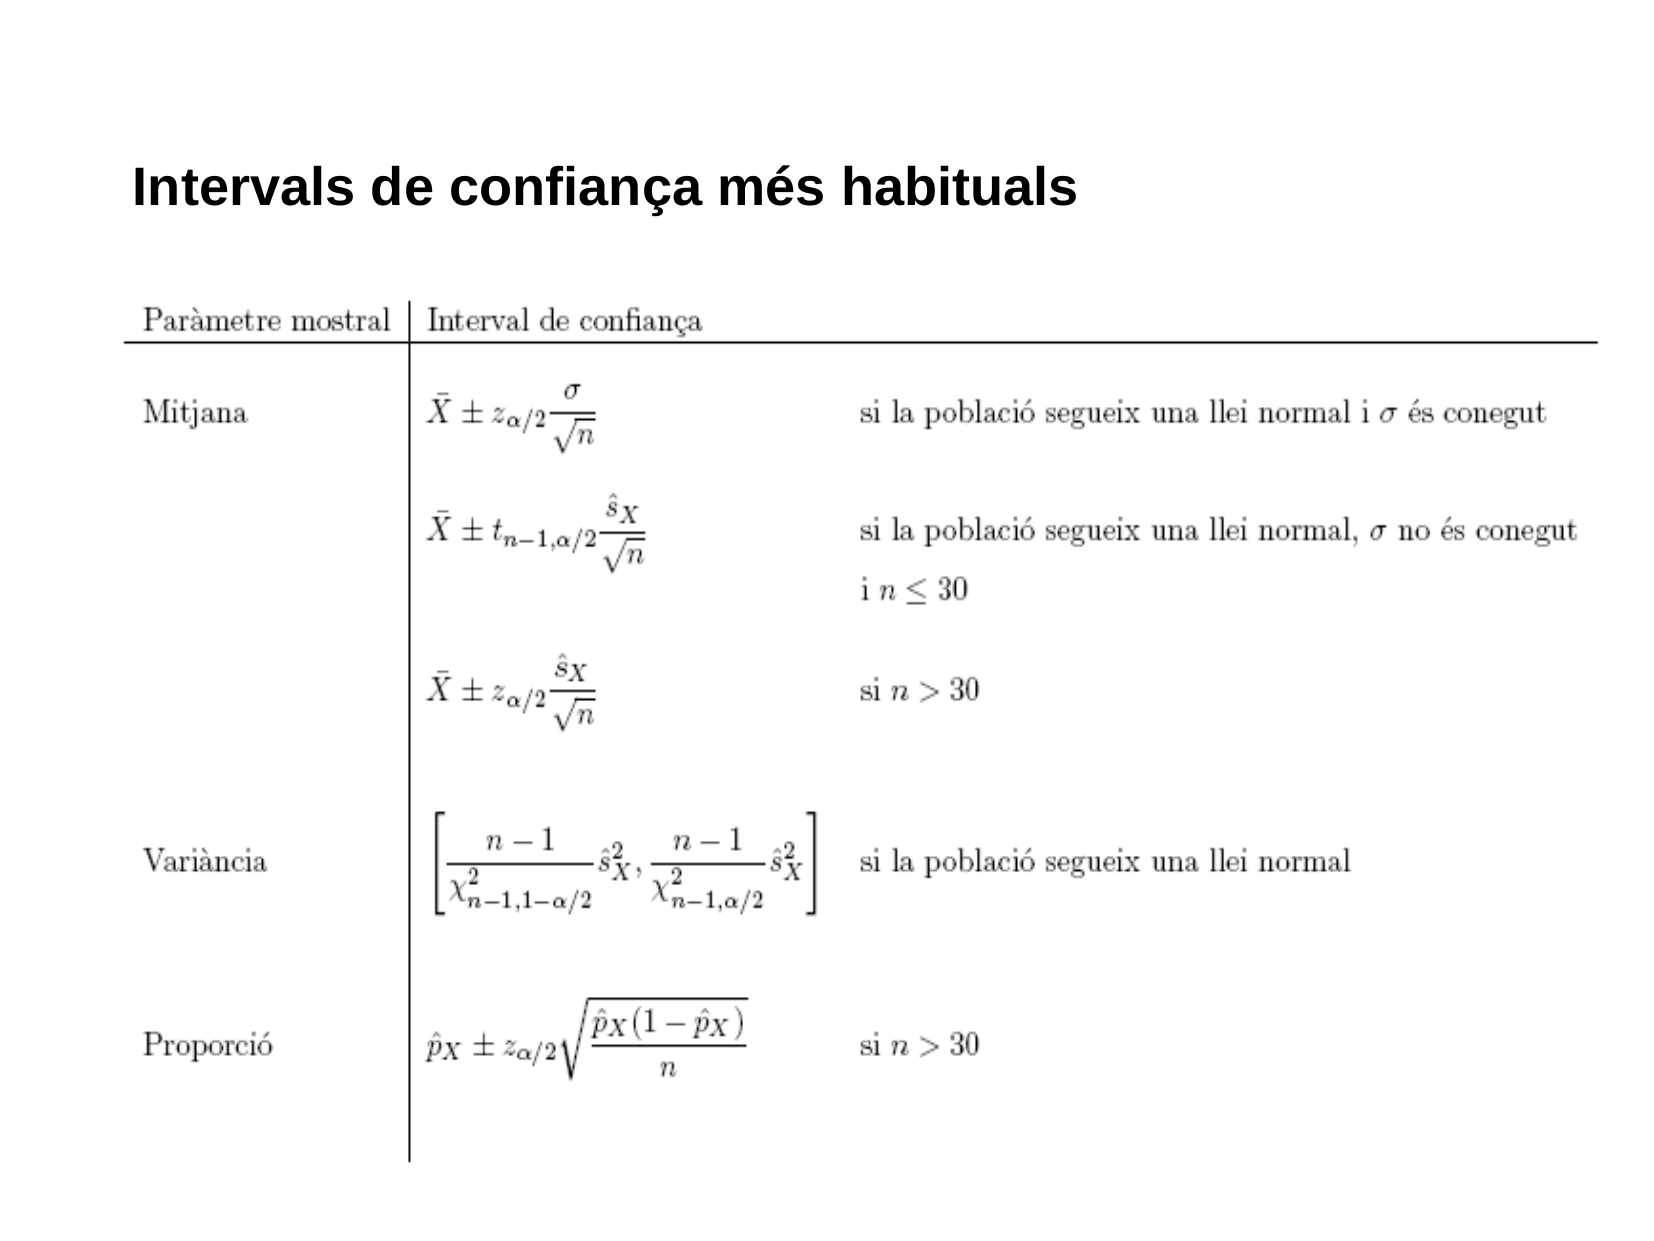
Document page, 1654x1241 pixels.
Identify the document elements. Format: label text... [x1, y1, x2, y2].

text_box Intervals de confiança més habituals [118, 149, 1270, 226]
picture [113, 295, 1625, 1182]
